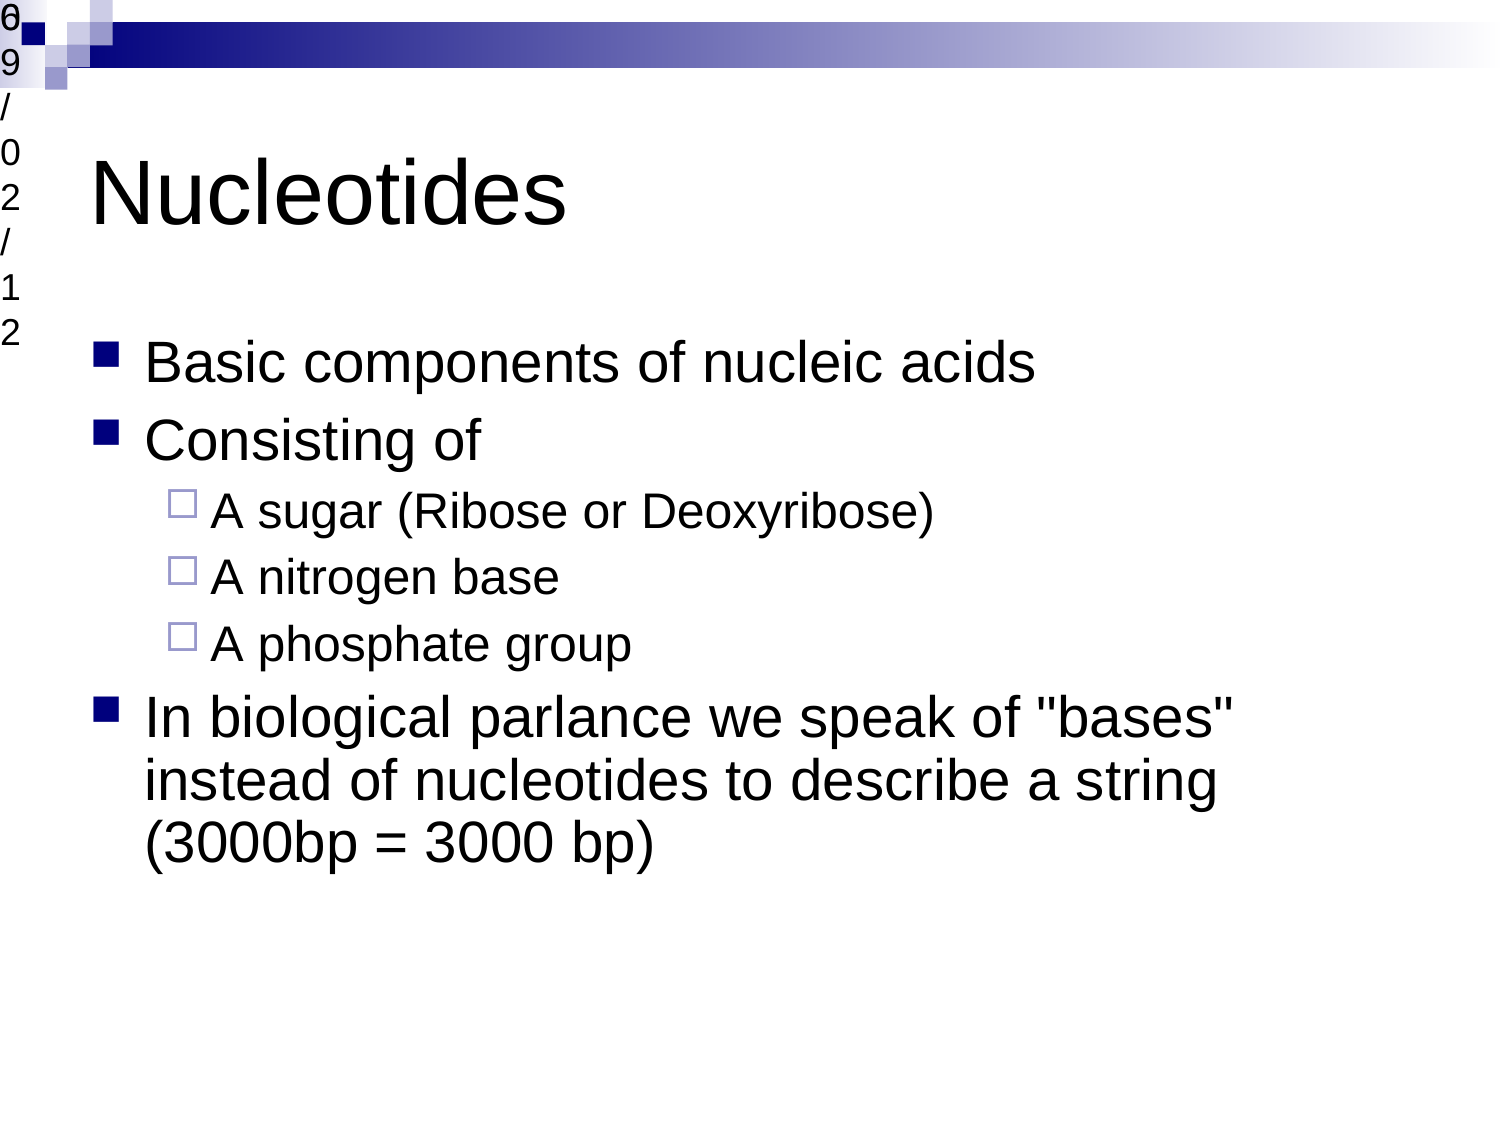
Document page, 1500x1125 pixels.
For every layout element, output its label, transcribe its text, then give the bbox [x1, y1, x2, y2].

title Nucleotides [75, 75, 1425, 300]
list Basic components of nucleic acids Consisting of A sugar (Ribose or Deoxyribose) A nitrogen base A phosphate group In biological parlance we speak of "bases" instead of nucleotides to describe a string (3000bp = 3000 bp) [75, 324, 1425, 963]
